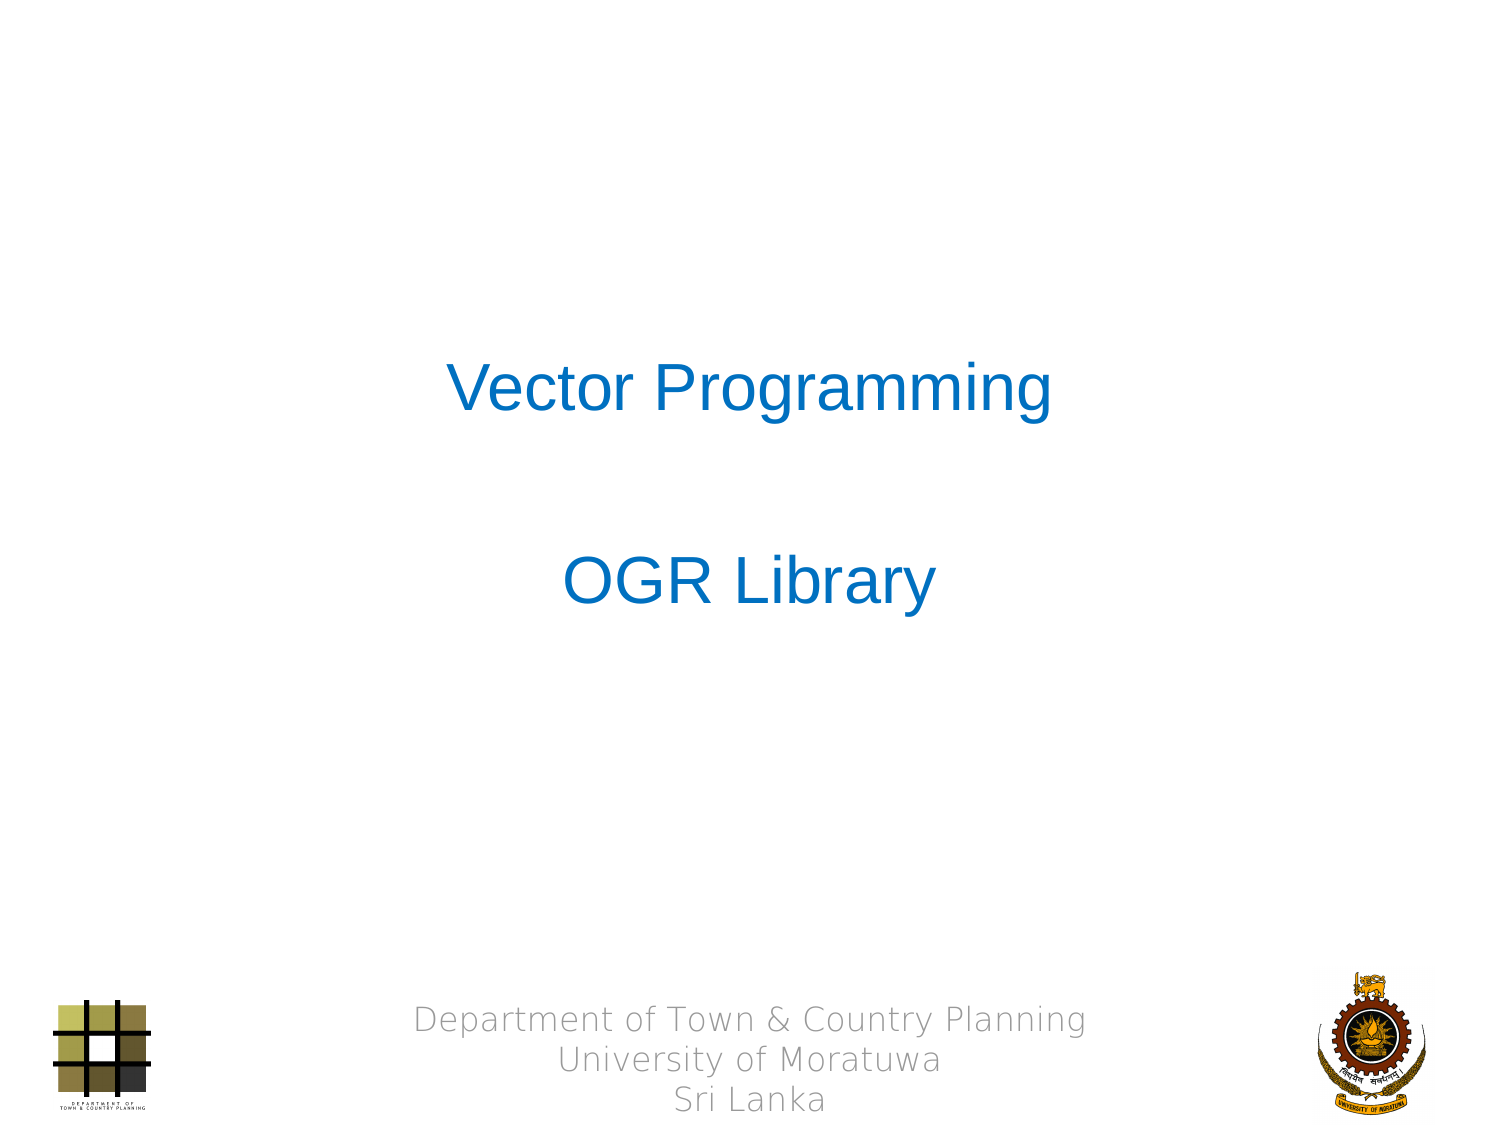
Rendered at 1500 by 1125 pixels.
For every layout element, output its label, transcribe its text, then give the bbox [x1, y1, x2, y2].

picture [1312, 966, 1435, 1125]
picture [53, 1000, 151, 1110]
subtitle Vector Programming OGR Library [75, 45, 1426, 915]
